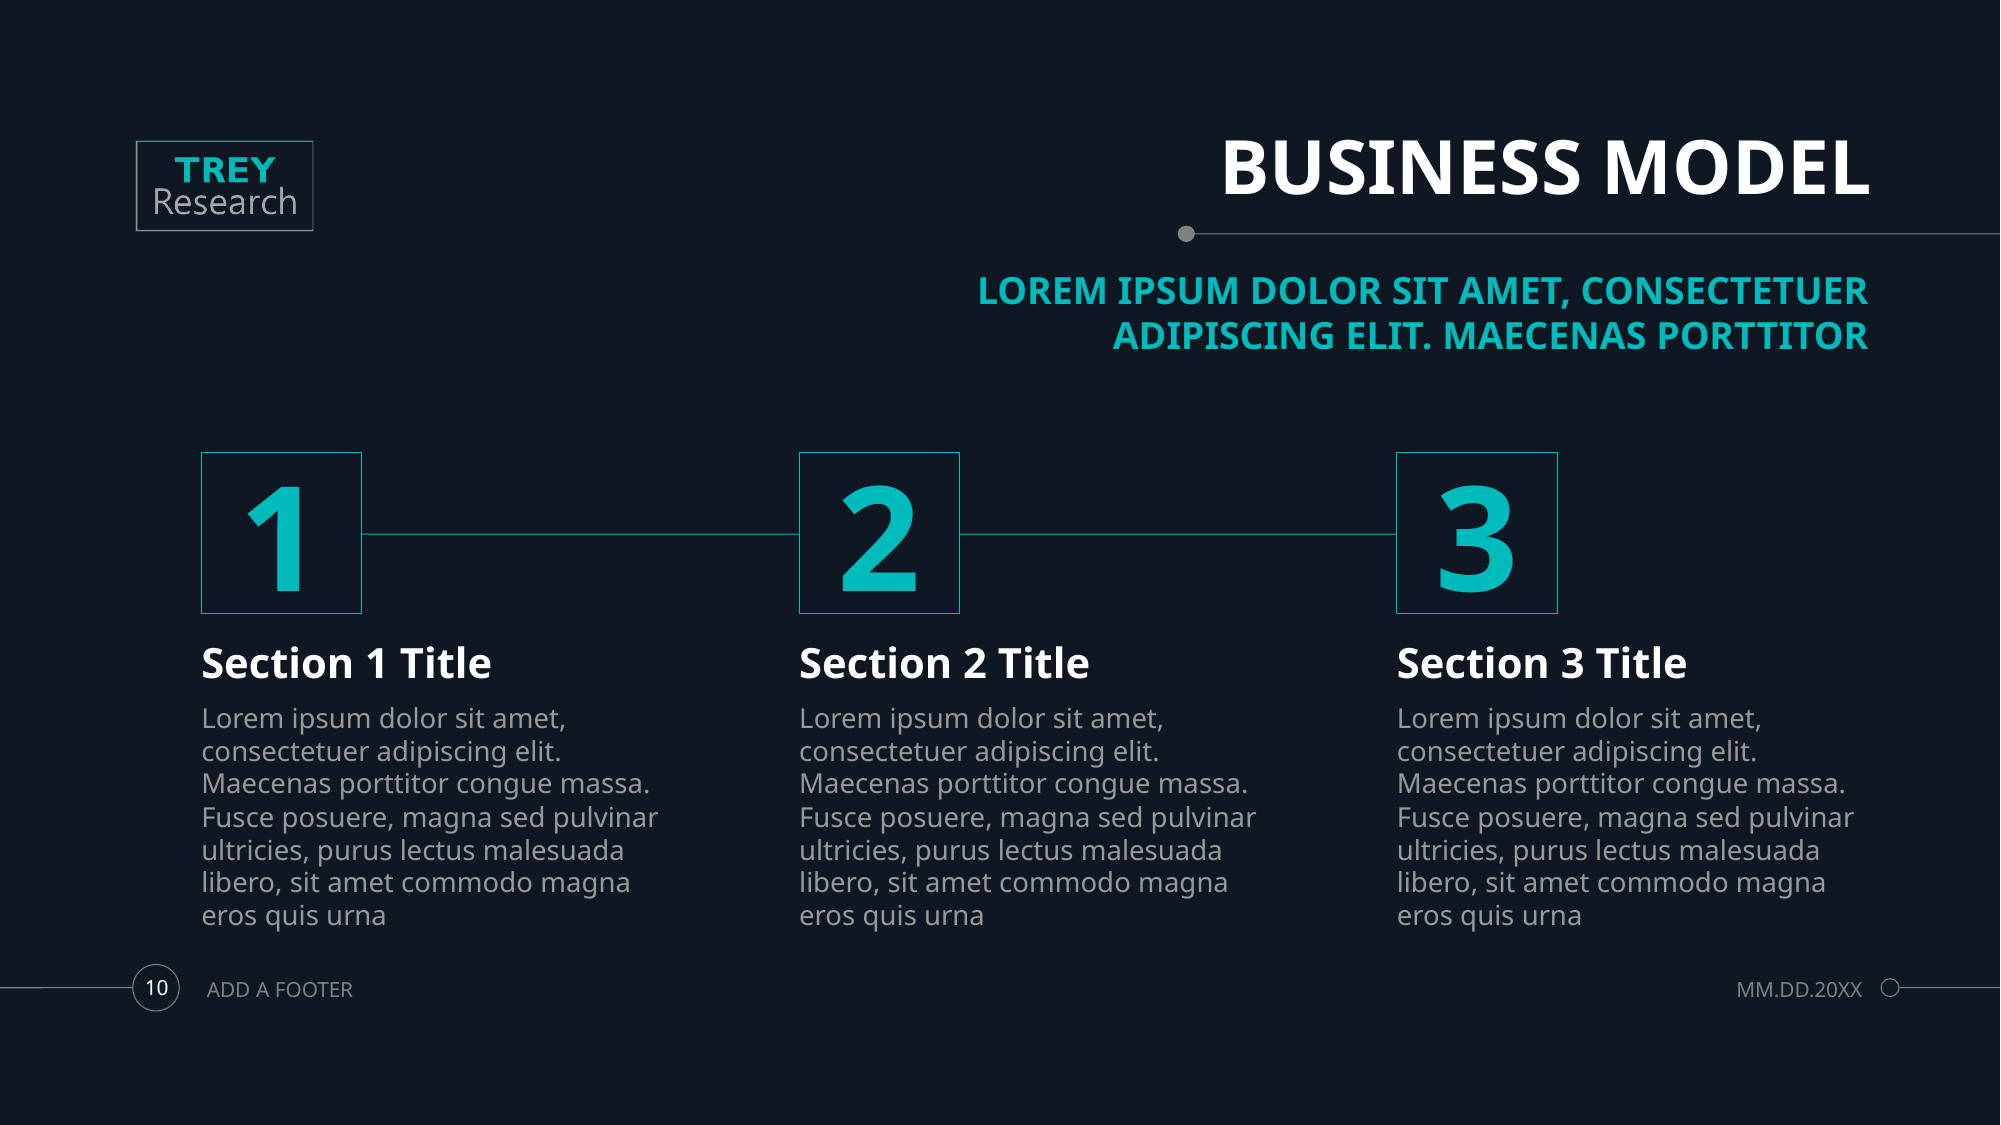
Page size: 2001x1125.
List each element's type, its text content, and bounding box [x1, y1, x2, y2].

picture [136, 141, 314, 231]
list Section 3 Title [1396, 632, 1880, 687]
list Section 1 Title [201, 632, 685, 687]
list 3 [1396, 452, 1558, 614]
list Lorem ipsum dolor sit amet, consectetuer adipiscing elit. Maecenas porttitor congue massa. Fusce posuere, magna sed pulvinar ultricies, purus lectus malesuada libero, sit amet commodo magna eros quis urna [1396, 700, 1880, 934]
list 2 [799, 452, 960, 614]
list LOREM IPSUM DOLOR SIT AMET, CONSECTETUER ADIPISCING ELIT. MAECENAS PORTTITOR [837, 266, 1870, 361]
list Lorem ipsum dolor sit amet, consectetuer adipiscing elit. Maecenas porttitor congue massa. Fusce posuere, magna sed pulvinar ultricies, purus lectus malesuada libero, sit amet commodo magna eros quis urna [799, 700, 1283, 934]
list Lorem ipsum dolor sit amet, consectetuer adipiscing elit. Maecenas porttitor congue massa. Fusce posuere, magna sed pulvinar ultricies, purus lectus malesuada libero, sit amet commodo magna eros quis urna [201, 700, 685, 934]
slide_number <number> [127, 964, 186, 1014]
footer ADD A FOOTER [191, 964, 671, 1014]
title BUSINESS MODEL [837, 116, 1873, 210]
slide_number MM.DD.20XX [1643, 964, 1863, 1014]
list 1 [201, 452, 362, 614]
list Section 2 Title [799, 632, 1283, 687]
